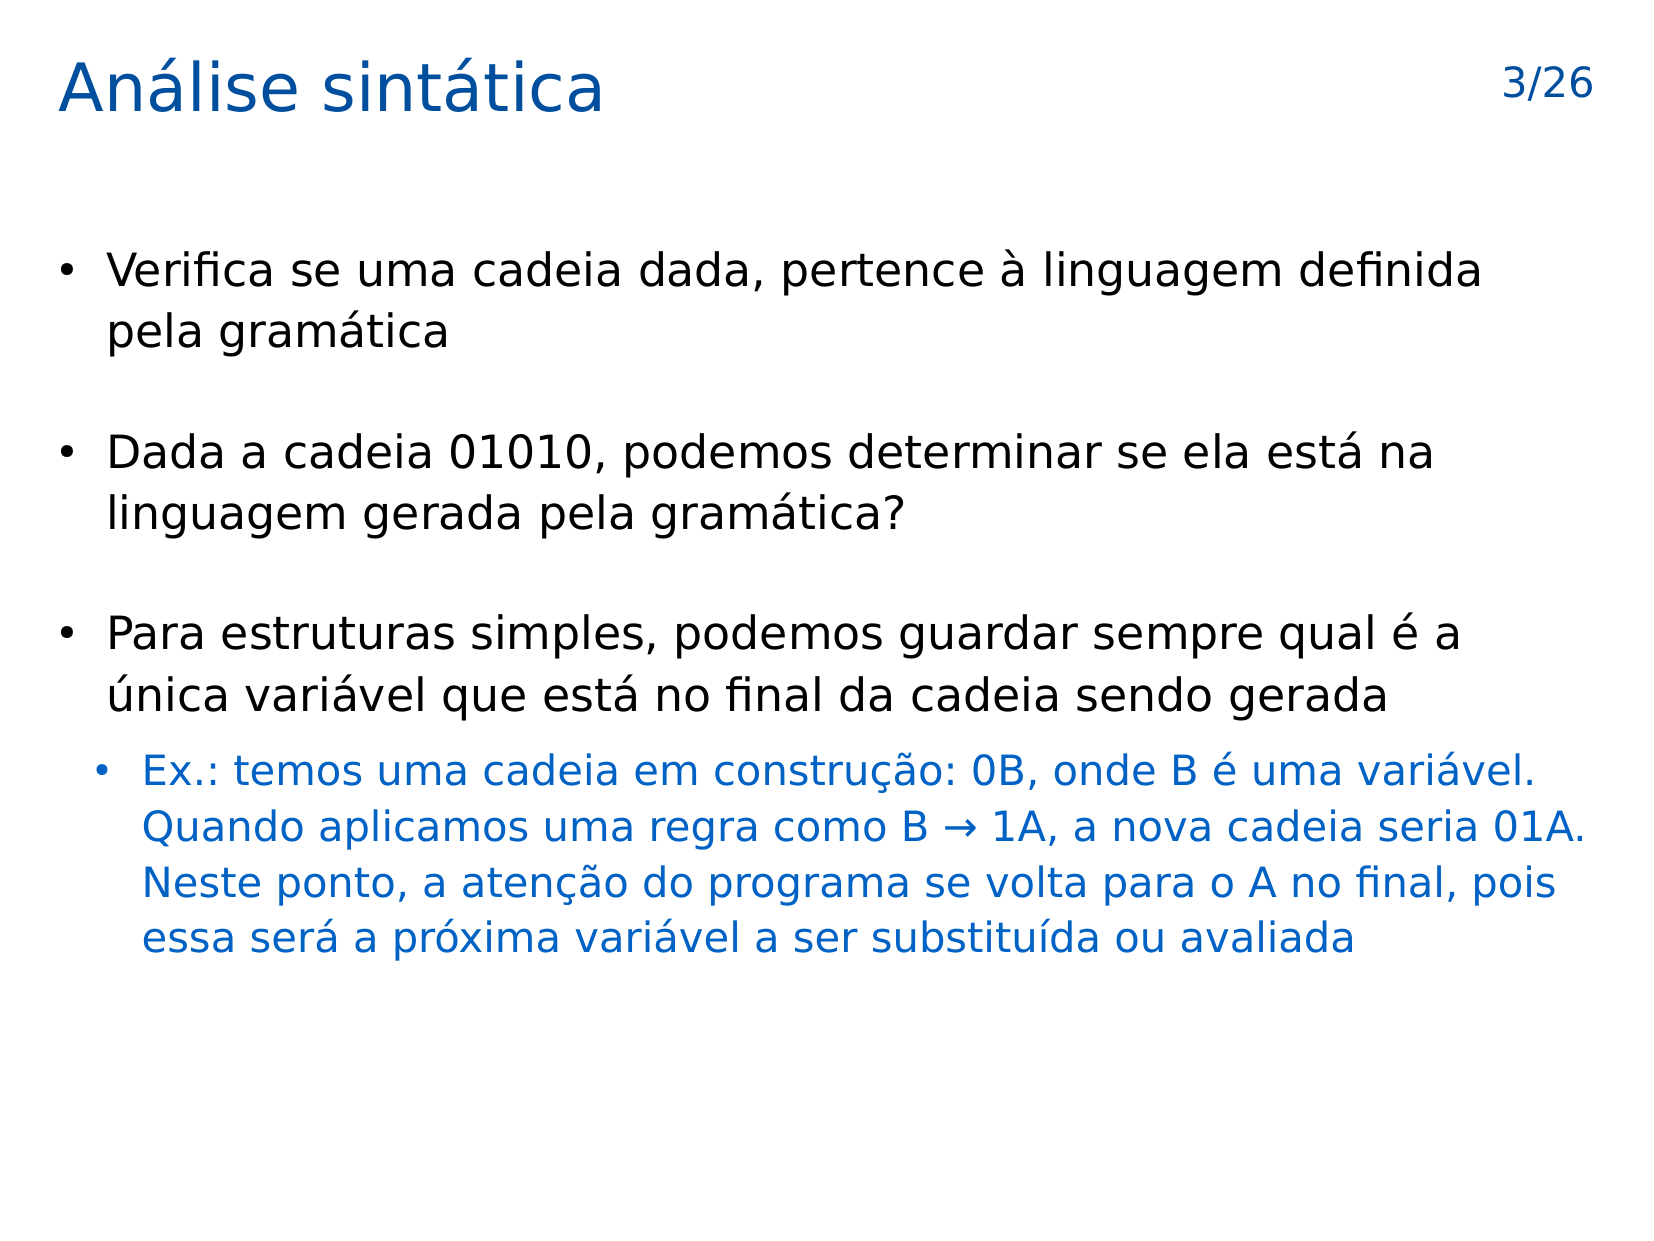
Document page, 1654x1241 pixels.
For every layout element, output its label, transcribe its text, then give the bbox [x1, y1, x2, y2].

list Verifica se uma cadeia dada, pertence à linguagem definida pela gramática Dada a cadeia 01010, podemos determinar se ela está na linguagem gerada pela gramática? Para estruturas simples, podemos guardar sempre qual é a única variável que está no final da cadeia sendo gerada Ex.: temos uma cadeia em construção: 0B, onde B é uma variável. Quando aplicamos uma regra como B → 1A, a nova cadeia seria 01A. Neste ponto, a atenção do programa se volta para o A no final, pois essa será a próxima variável a ser substituída ou avaliada [59, 236, 1595, 1211]
title Análise sintática [59, 29, 1625, 148]
